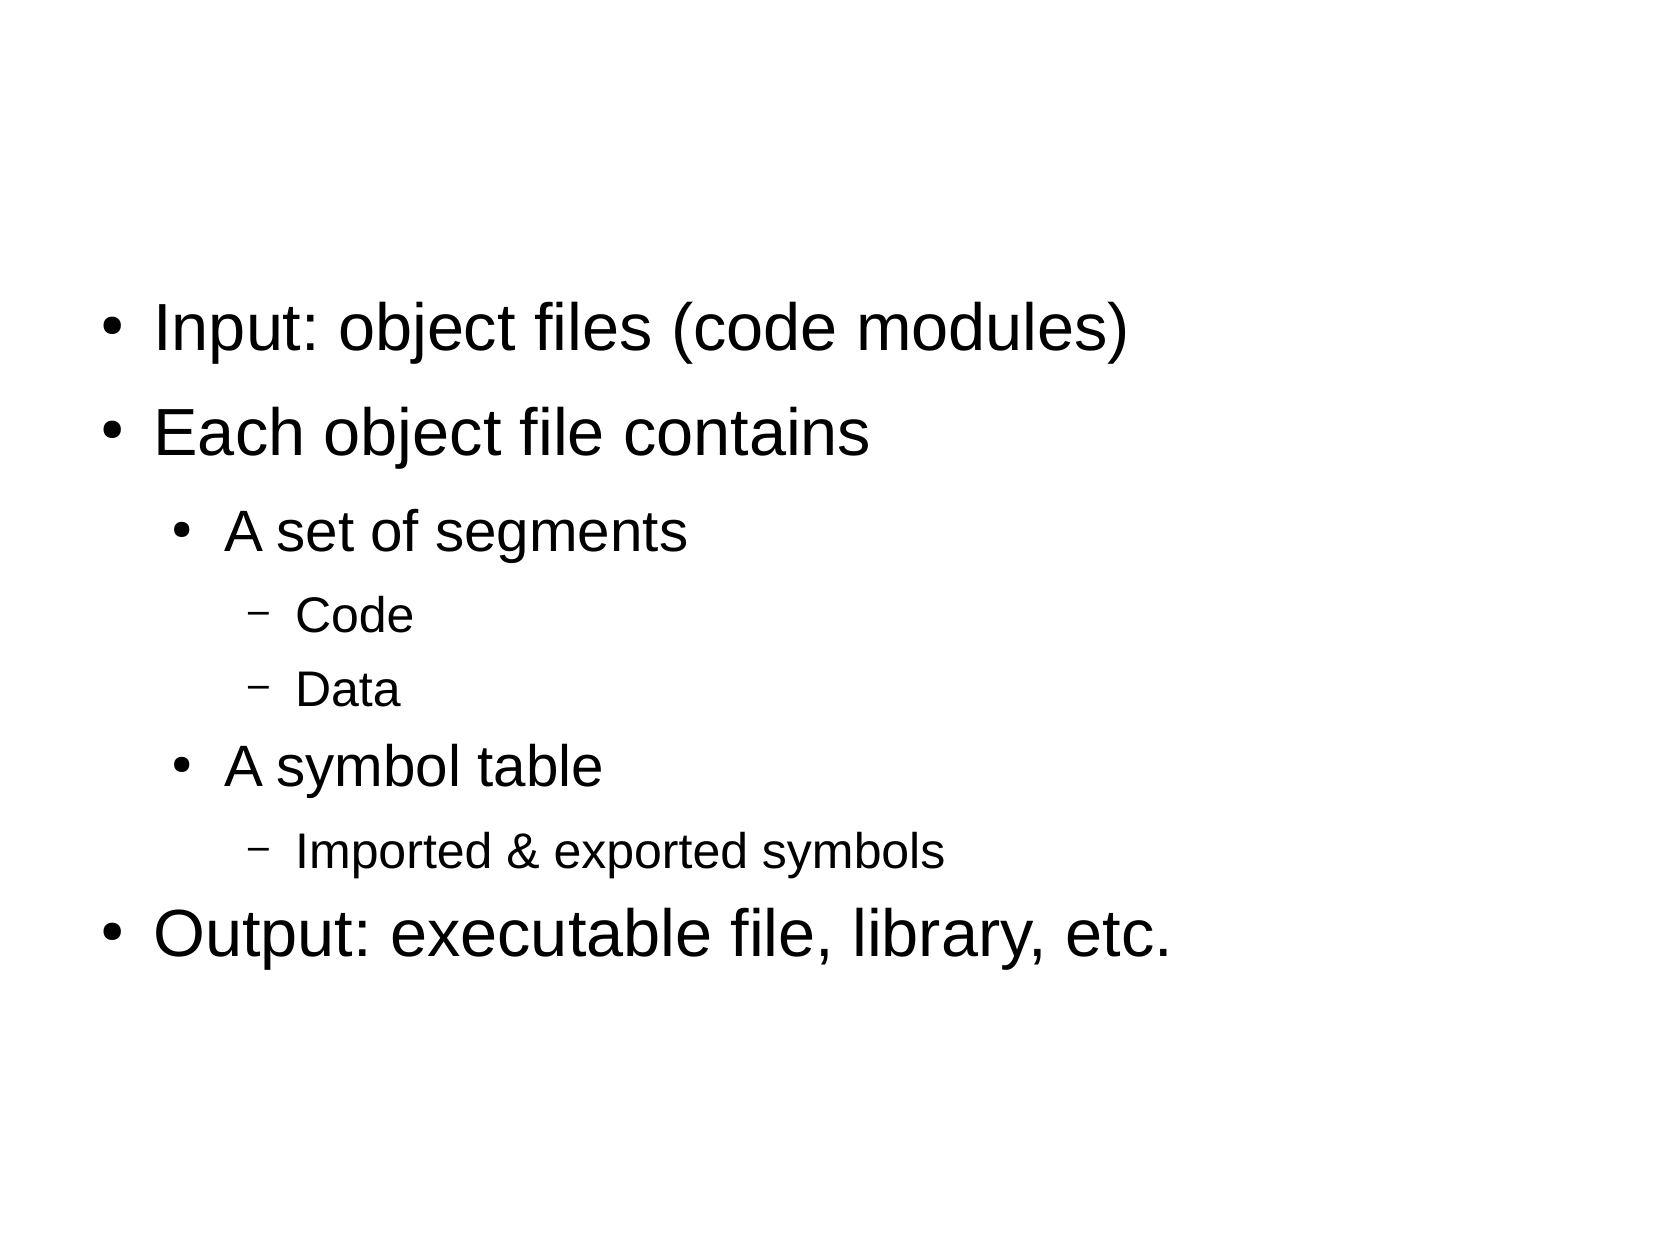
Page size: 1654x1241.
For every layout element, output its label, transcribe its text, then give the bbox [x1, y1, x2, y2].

list Input: object files (code modules) Each object file contains A set of segments Code Data A symbol table Imported & exported symbols Output: executable file, library, etc. [82, 290, 1571, 1010]
